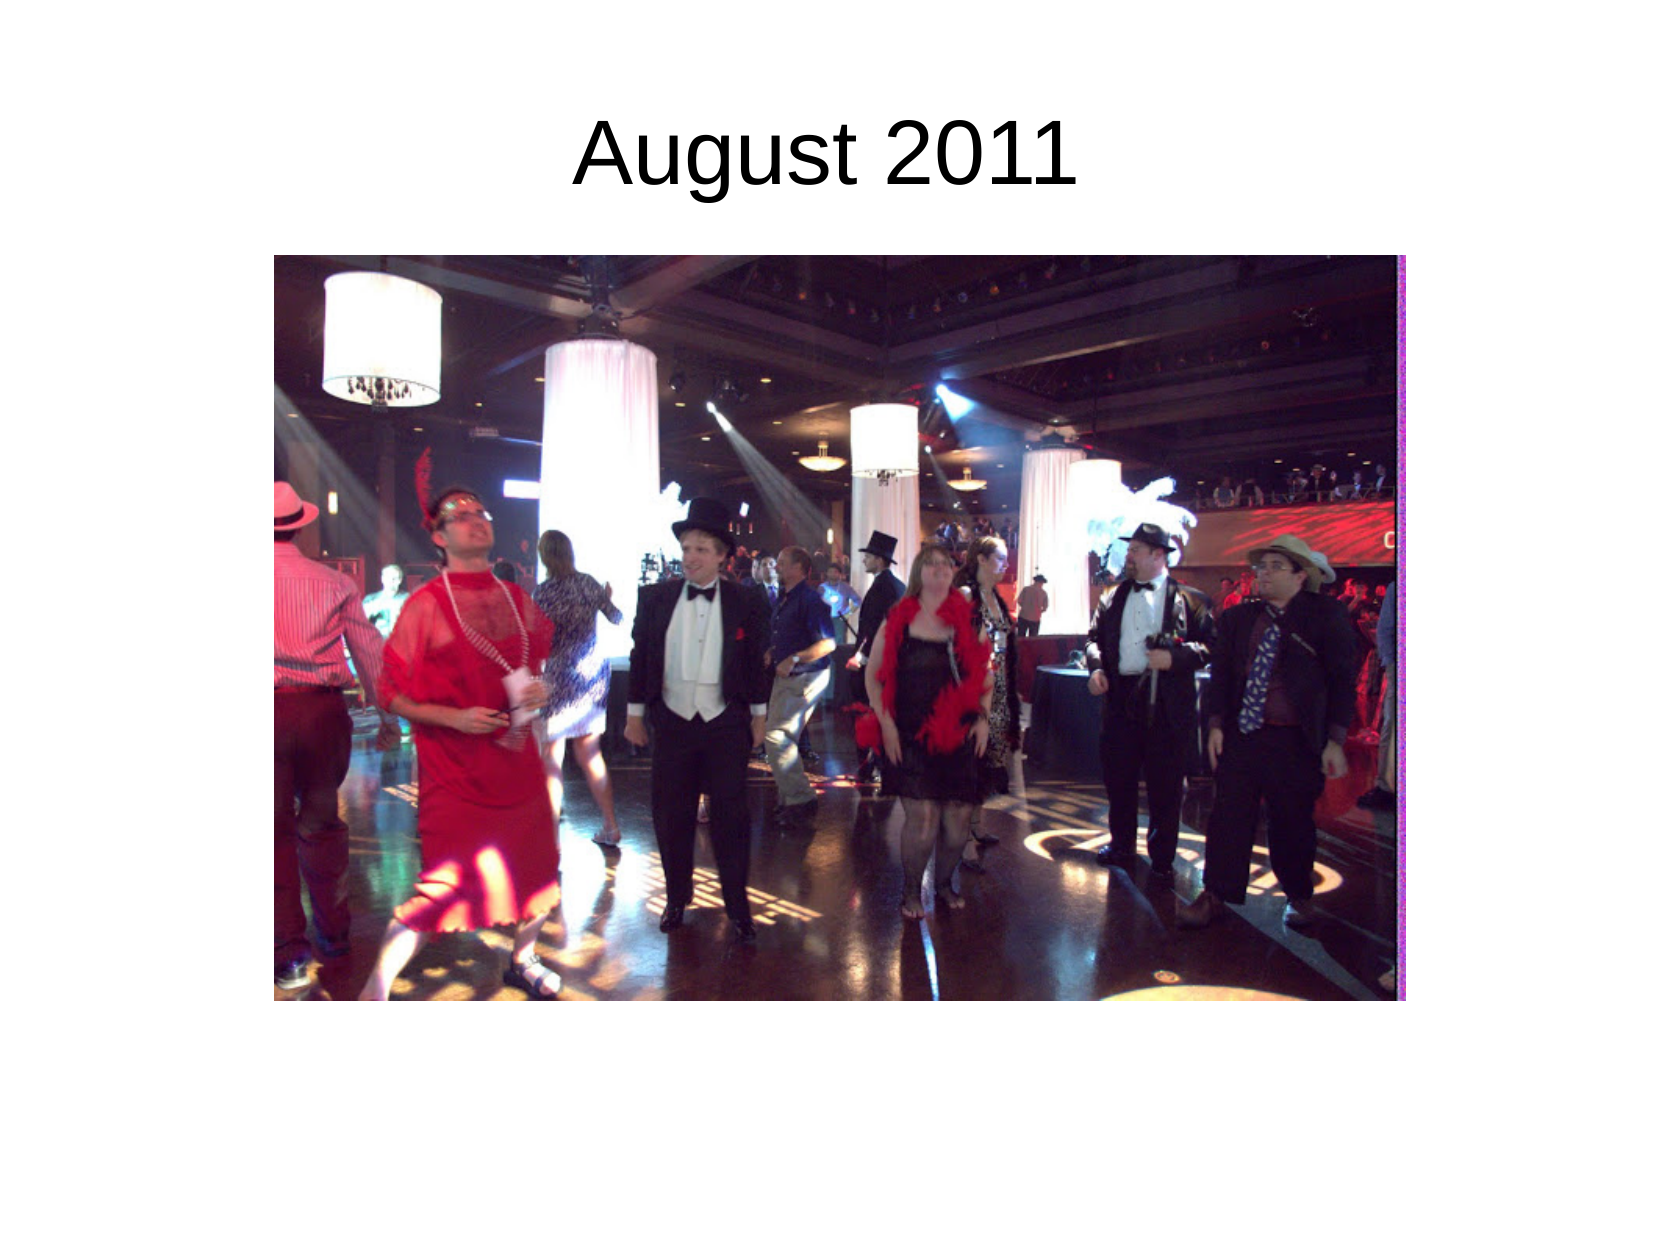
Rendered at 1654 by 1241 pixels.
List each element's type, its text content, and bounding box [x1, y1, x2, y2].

picture [274, 255, 1406, 1001]
title August 2011 [82, 49, 1571, 257]
